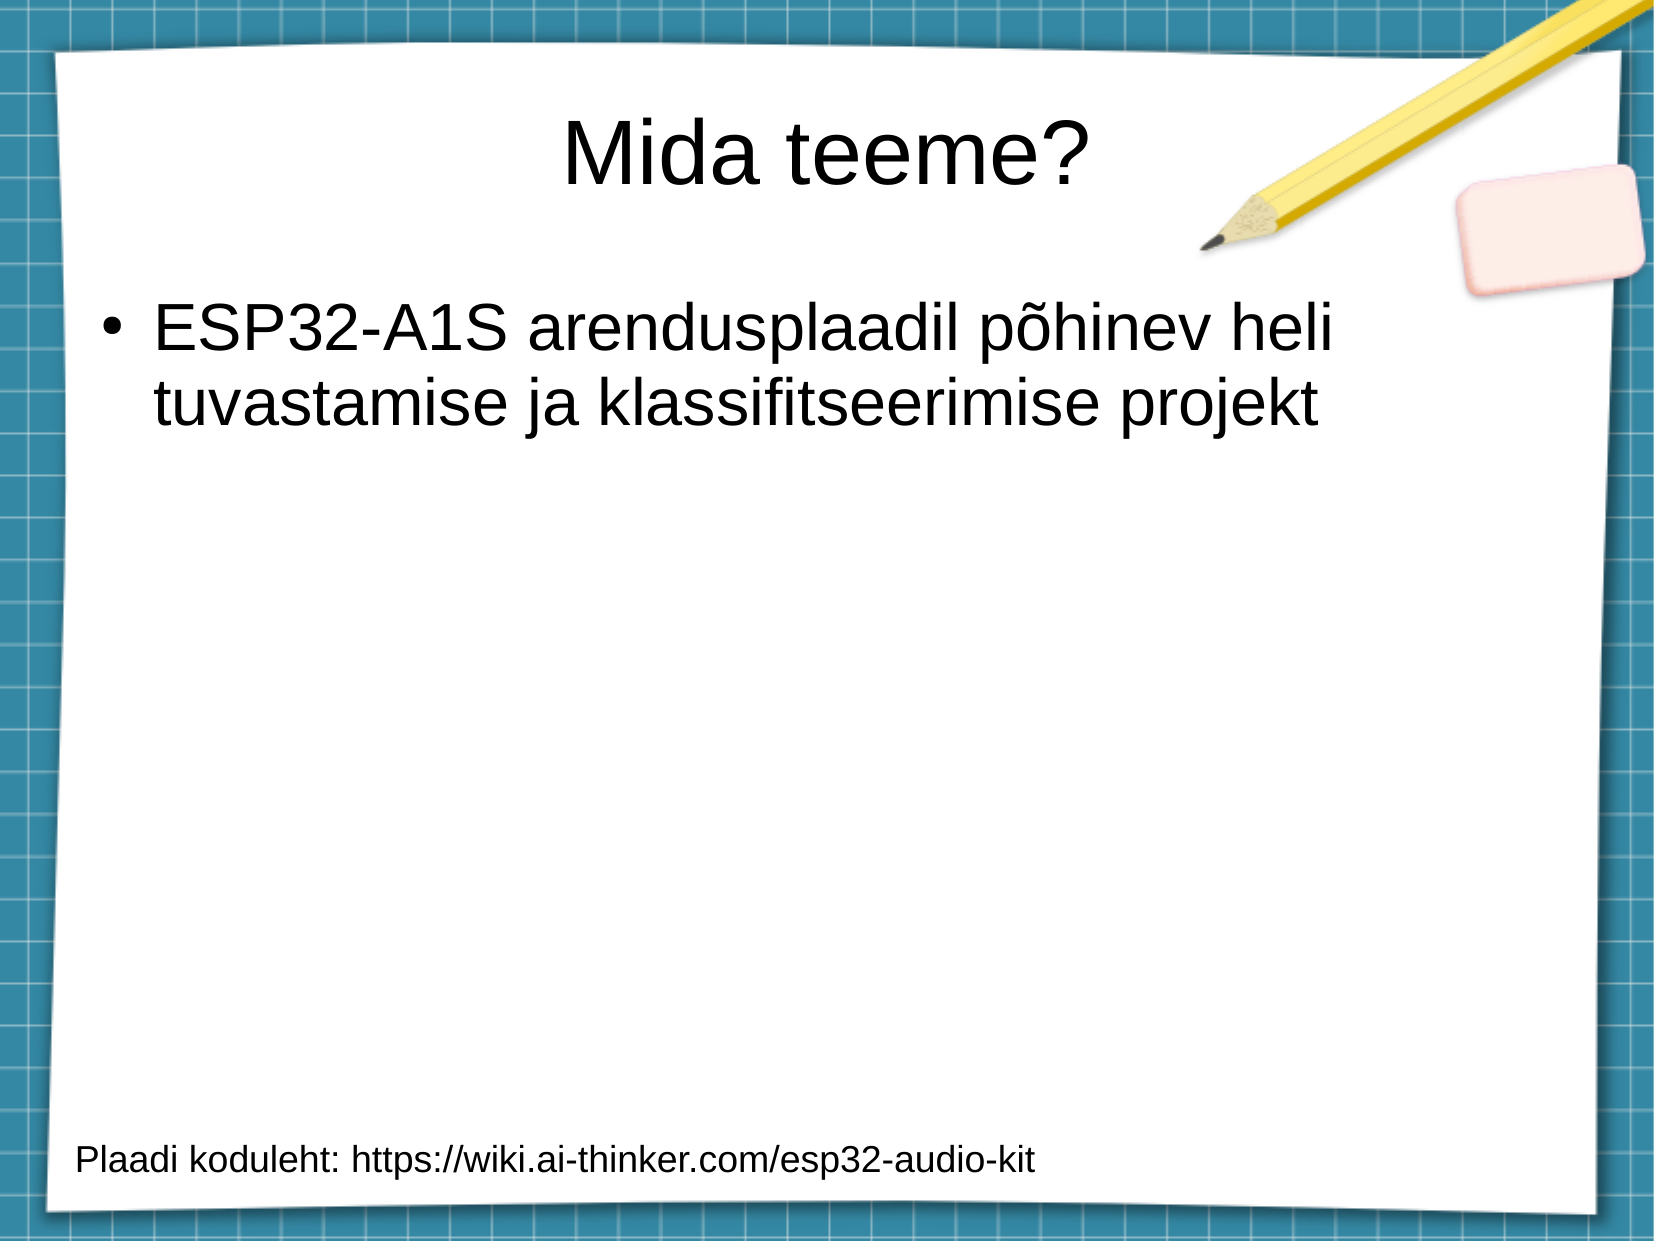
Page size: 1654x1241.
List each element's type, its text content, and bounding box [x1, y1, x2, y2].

text_box Plaadi koduleht: https://wiki.ai-thinker.com/esp32-audio-kit [60, 1131, 1525, 1231]
list ESP32-A1S arendusplaadil põhinev heli tuvastamise ja klassifitseerimise projekt [82, 290, 1571, 1010]
title Mida teeme? [82, 49, 1571, 257]
picture [0, 0, 1654, 1241]
